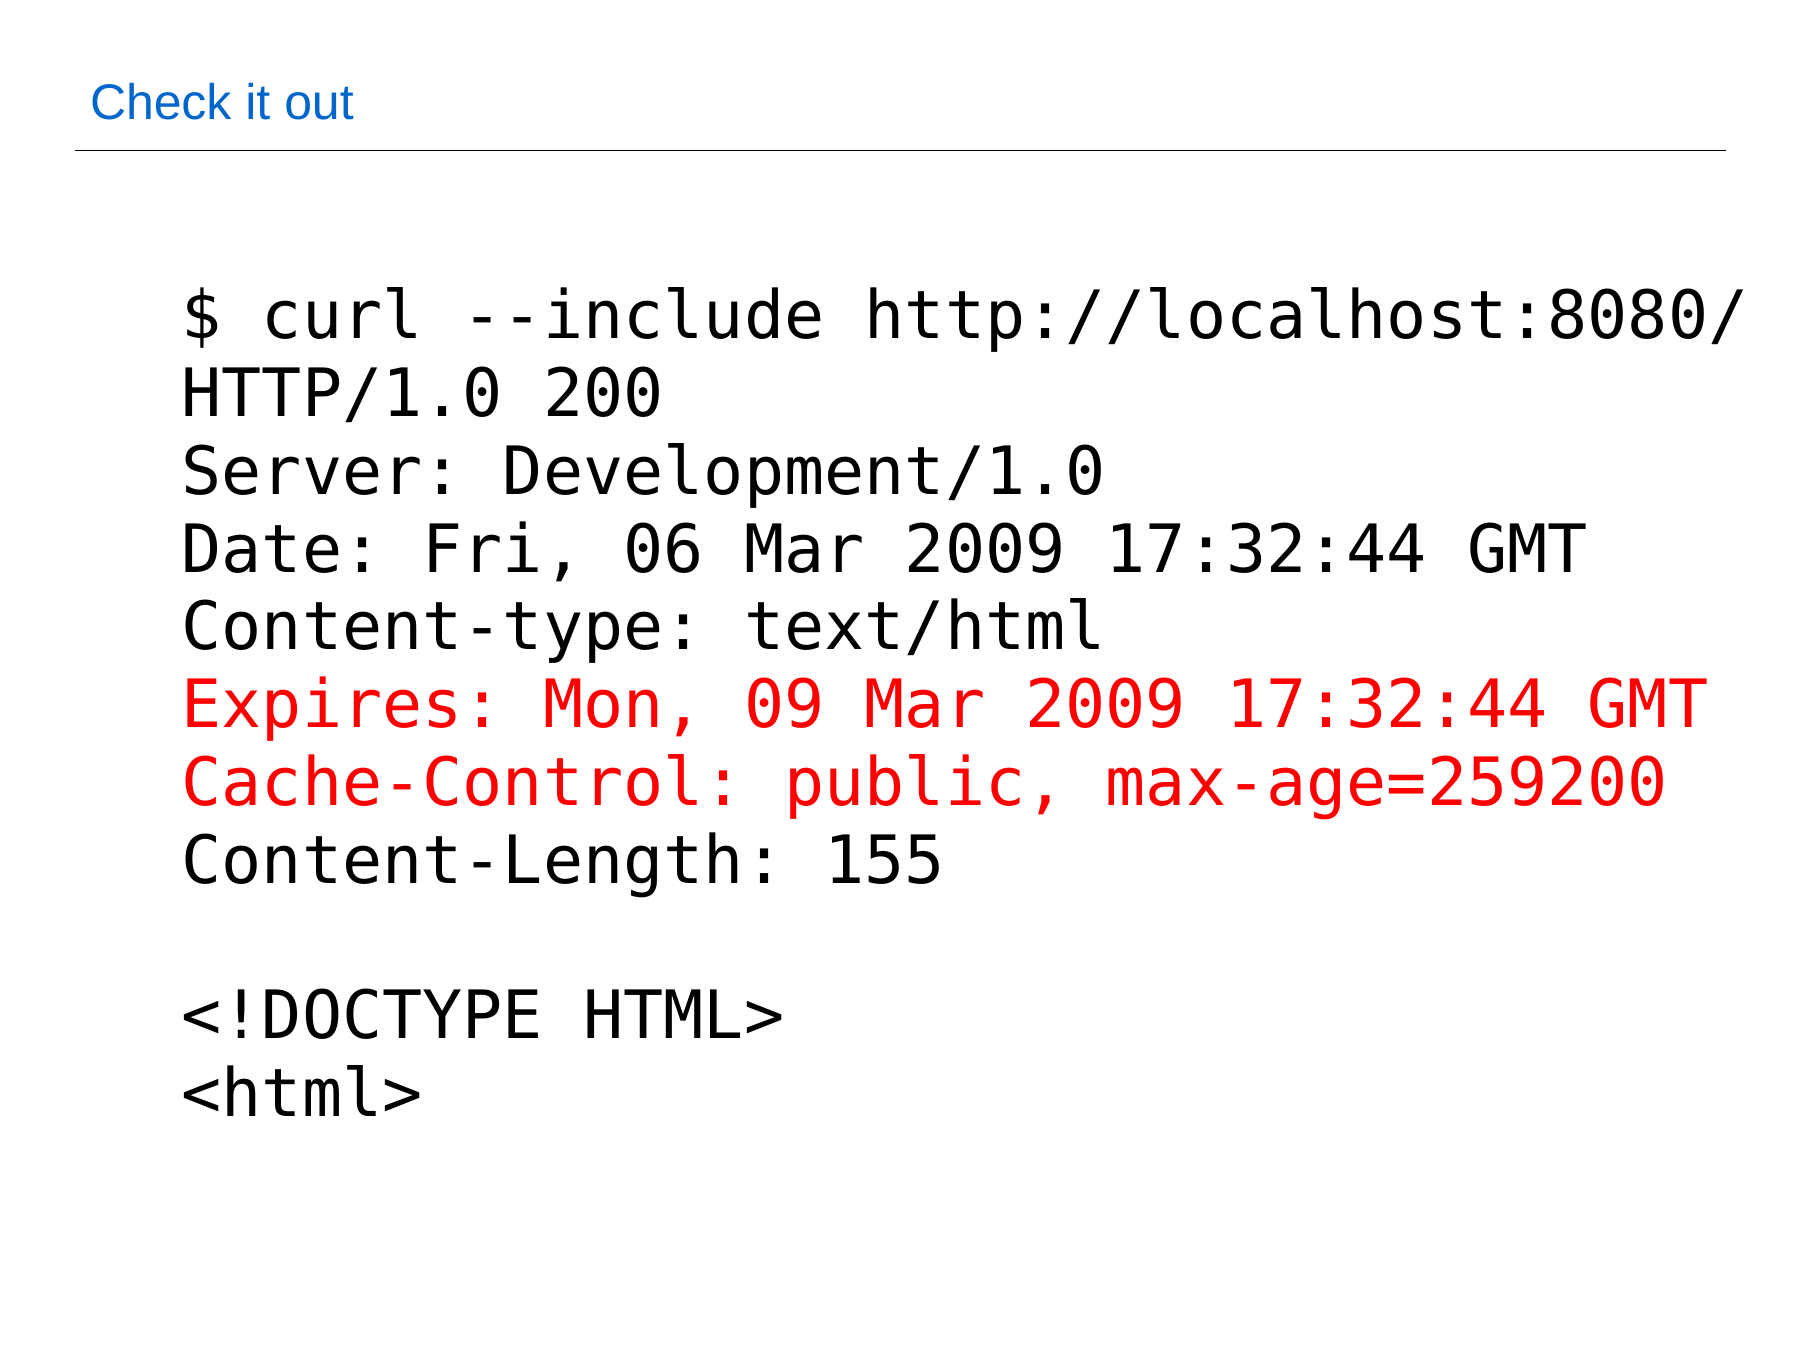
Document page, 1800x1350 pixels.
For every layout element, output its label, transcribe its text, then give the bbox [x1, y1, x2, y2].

text_box $ curl --include http://localhost:8080/ HTTP/1.0 200 Server: Development/1.0 Date: Fri, 06 Mar 2009 17:32:44 GMT Content-type: text/html Expires: Mon, 09 Mar 2009 17:32:44 GMT Cache-Control: public, max-age=259200 Content-Length: 155 <!DOCTYPE HTML> <html> [166, 269, 1800, 1218]
title Check it out [90, 61, 1710, 149]
